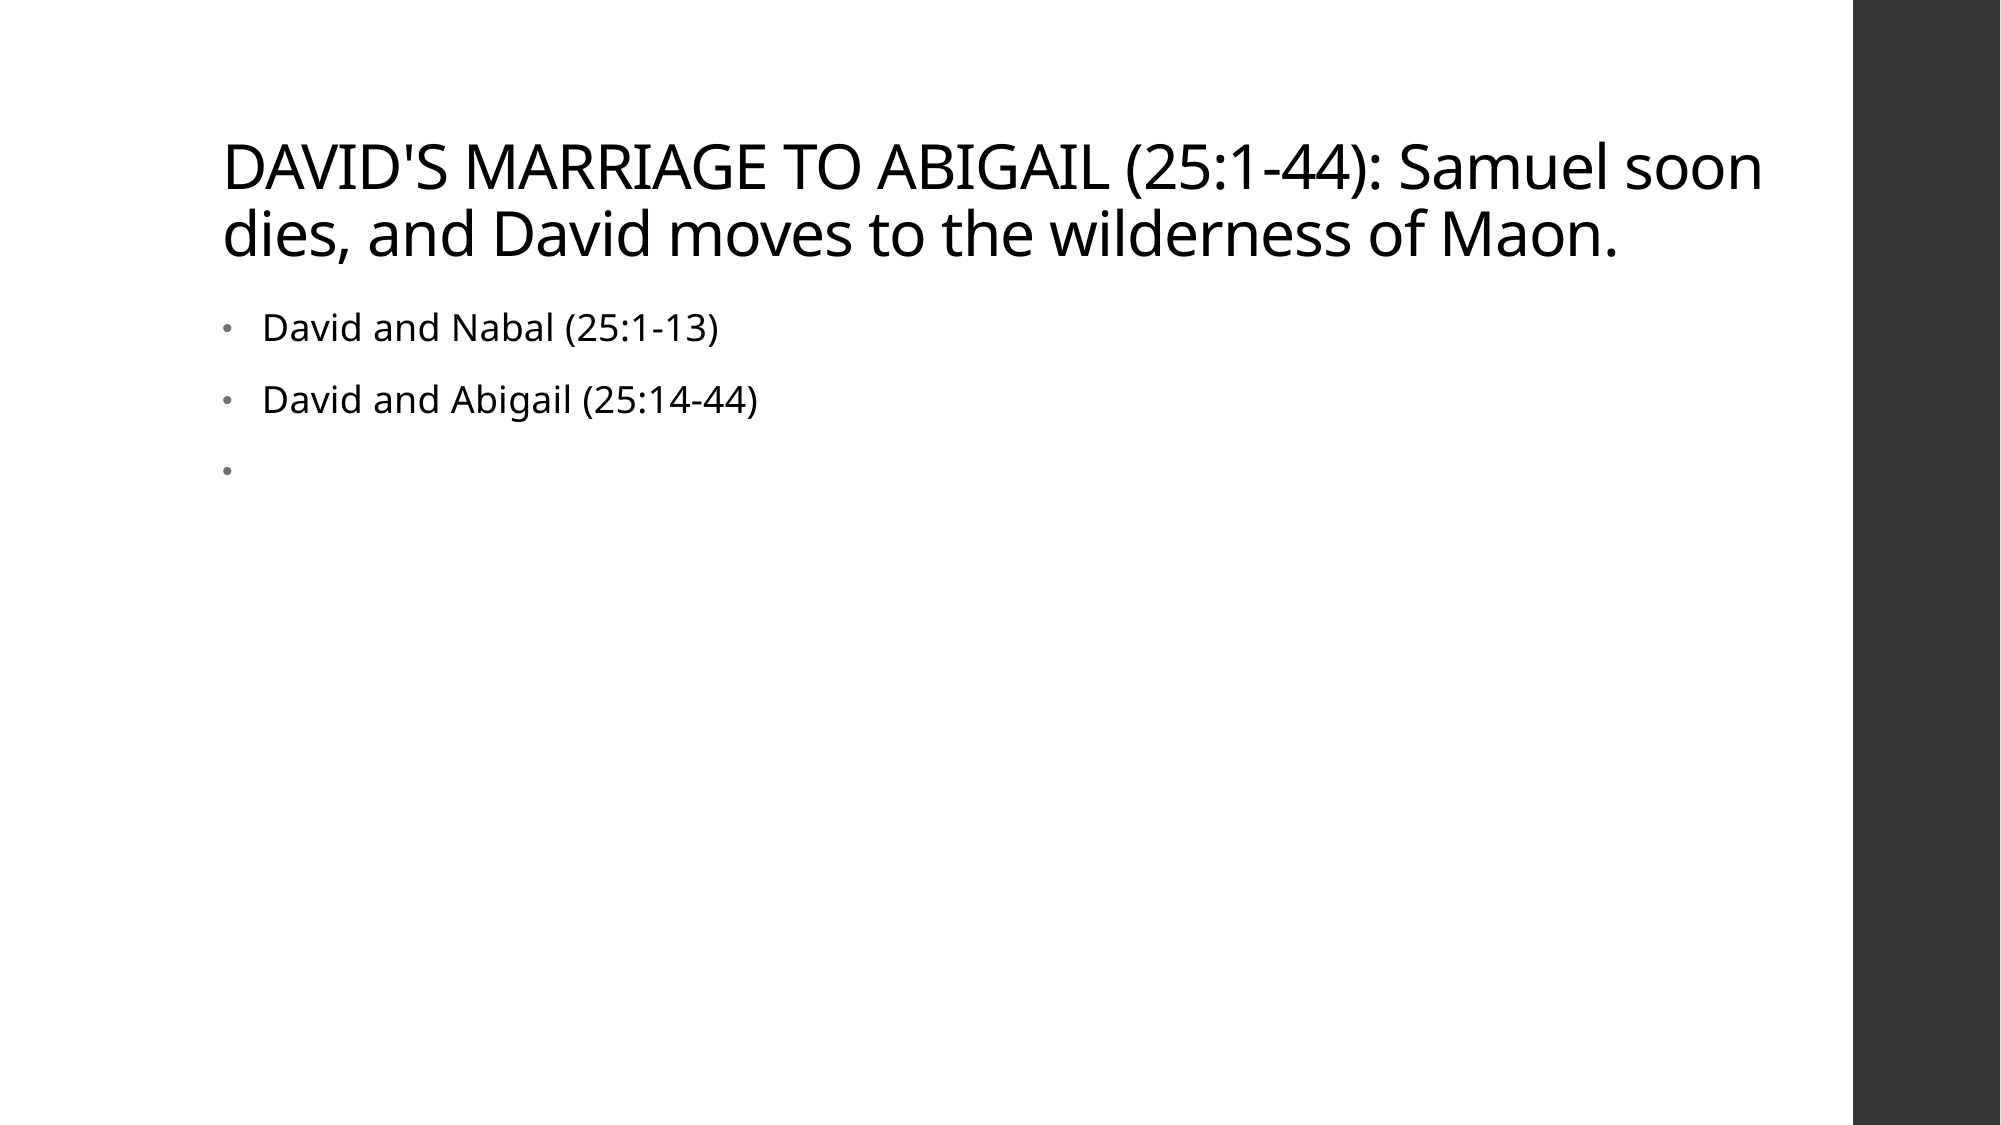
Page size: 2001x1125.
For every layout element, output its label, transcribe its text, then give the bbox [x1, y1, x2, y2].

title DAVID'S MARRIAGE TO ABIGAIL (25:1-44): Samuel soon dies, and David moves to the wilderness of Maon. [206, 60, 1797, 278]
list David and Nabal (25:1-13) David and Abigail (25:14-44) [206, 299, 1617, 1014]
